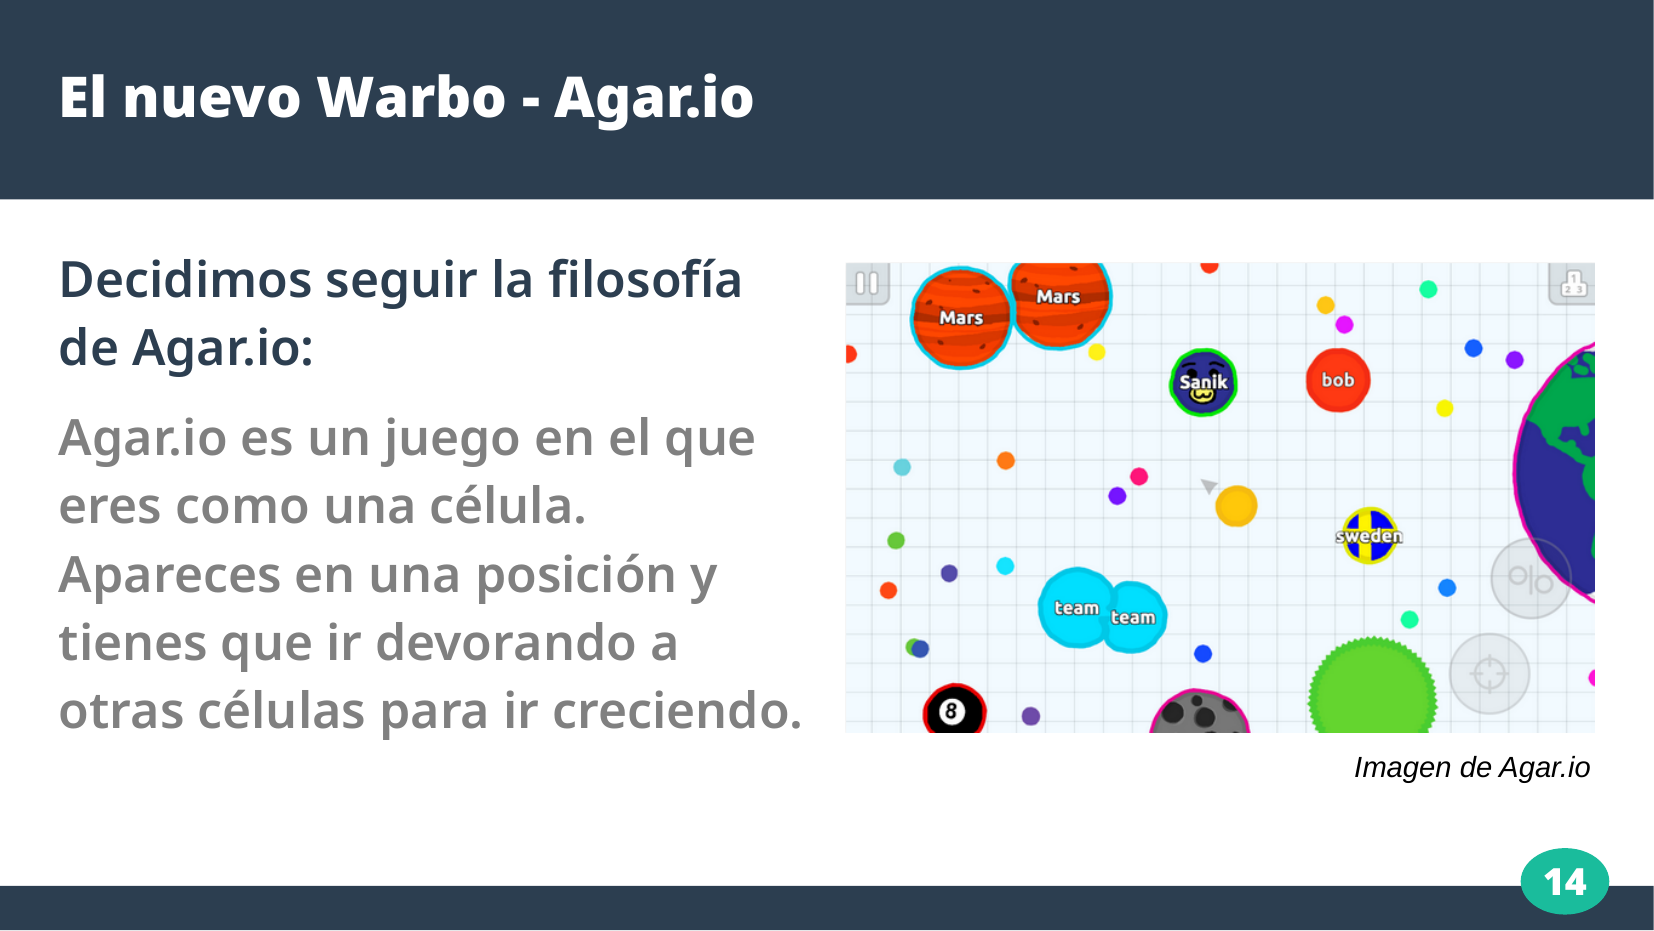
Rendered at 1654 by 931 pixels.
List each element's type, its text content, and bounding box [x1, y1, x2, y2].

text_box Imagen de Agar.io [1339, 743, 1607, 792]
picture [845, 262, 1595, 733]
title El nuevo Warbo - Agar.io [59, 37, 1595, 155]
list Decidimos seguir la filosofía de Agar.io: Agar.io es un juego en el que eres como una célula. Apareces en una posición y tienes que ir devorando a otras células para ir creciendo. [59, 243, 809, 864]
